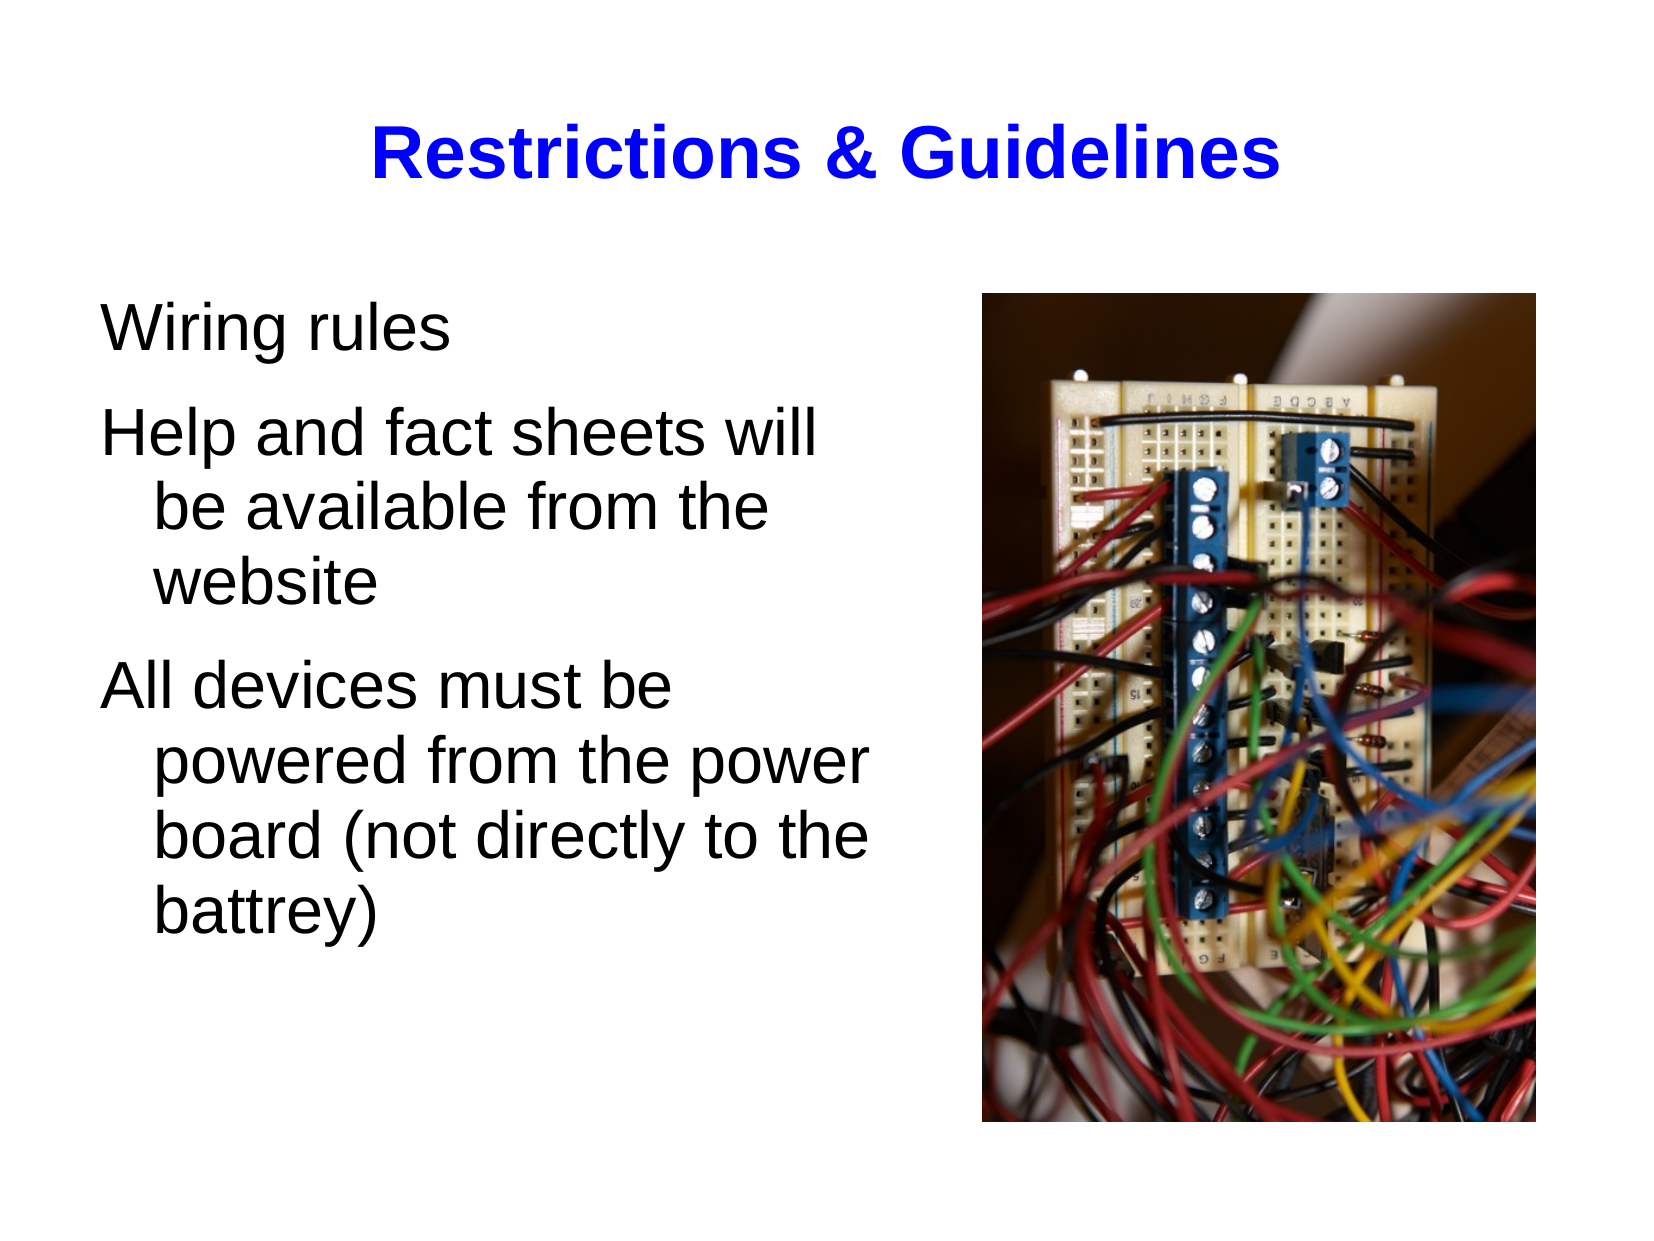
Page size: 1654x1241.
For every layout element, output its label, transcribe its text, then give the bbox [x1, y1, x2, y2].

picture [982, 293, 1536, 1123]
list Wiring rules Help and fact sheets will be available from the website All devices must be powered from the power board (not directly to the battrey) [82, 290, 886, 1094]
title Restrictions & Guidelines [82, 56, 1571, 250]
